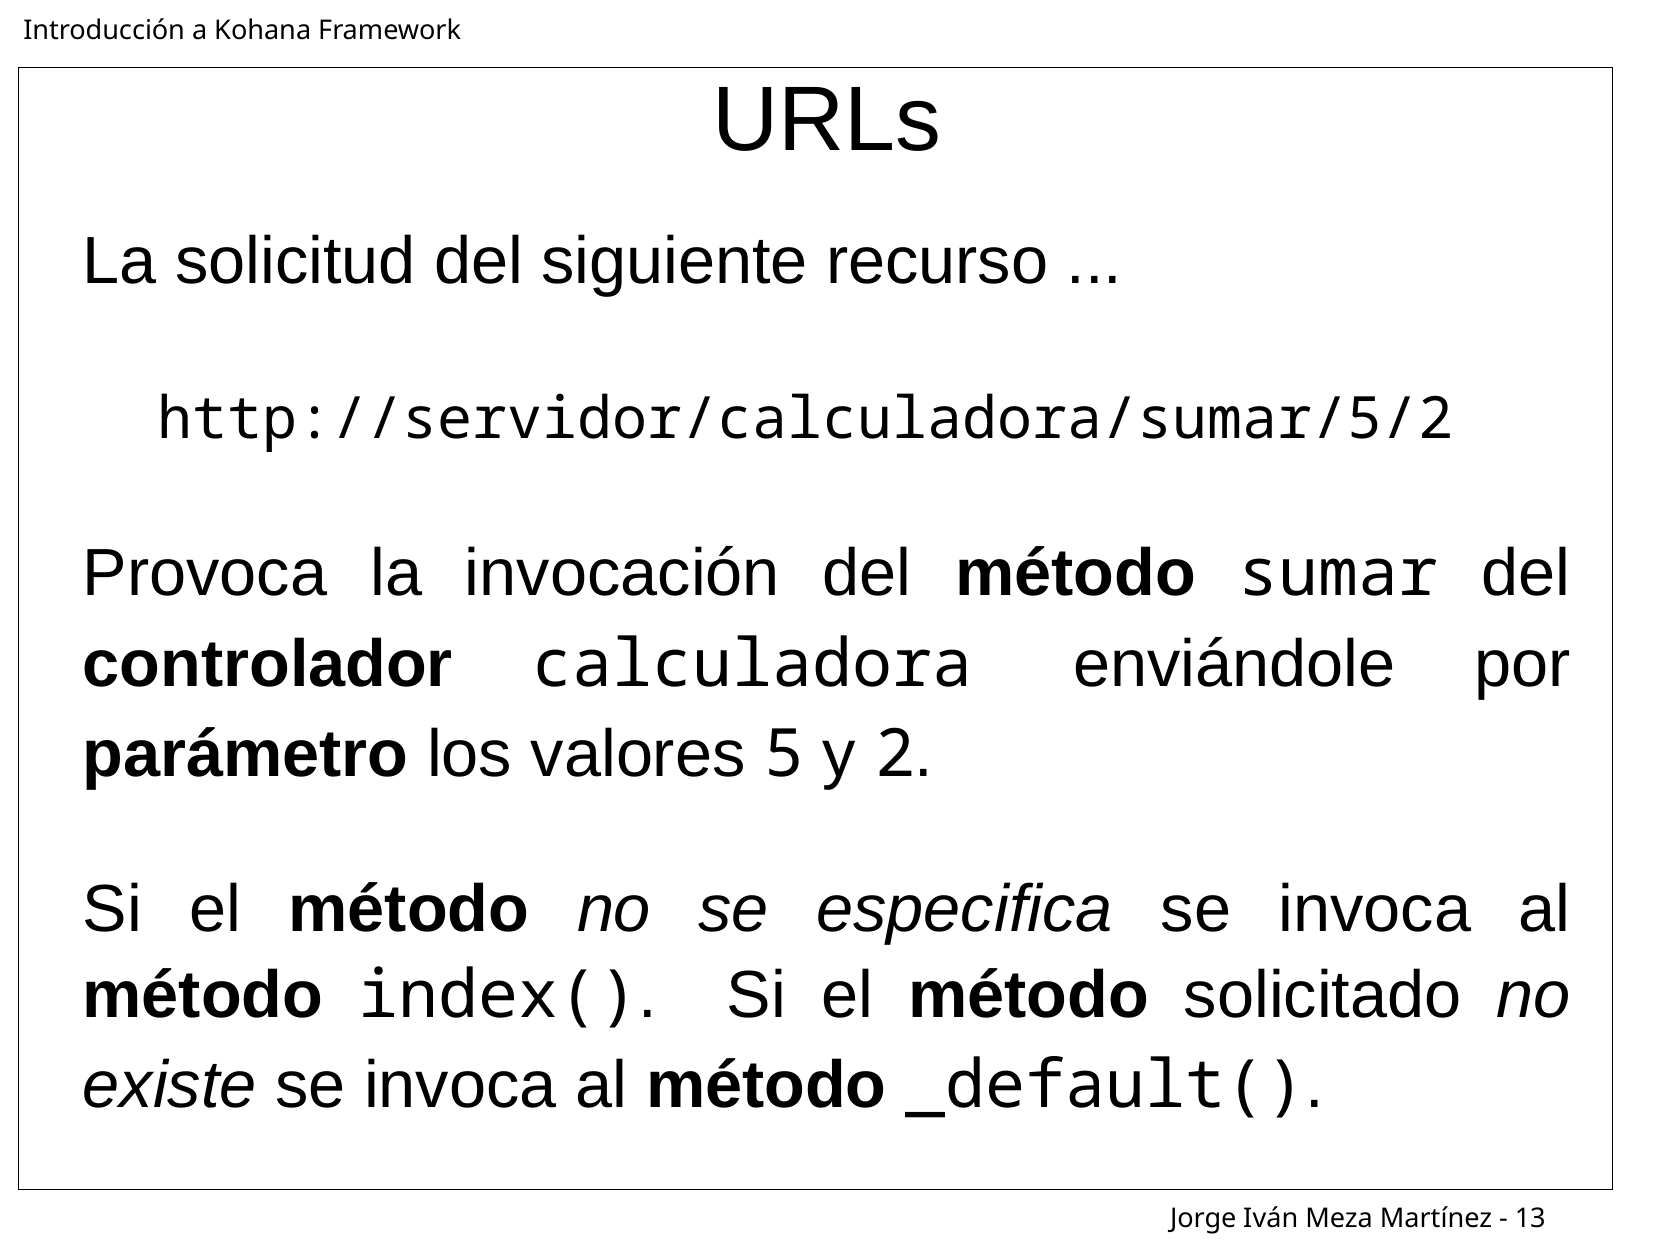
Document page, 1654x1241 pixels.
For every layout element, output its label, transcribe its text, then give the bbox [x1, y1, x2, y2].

title URLs [82, 56, 1571, 181]
subtitle La solicitud del siguiente recurso ... http://servidor/calculadora/sumar/5/2 Provoca la invocación del método sumar del controlador calculadora enviándole por parámetro los valores 5 y 2. Si el método no se especifica se invoca al método index(). Si el método solicitado no existe se invoca al método _default(). [82, 194, 1571, 1156]
